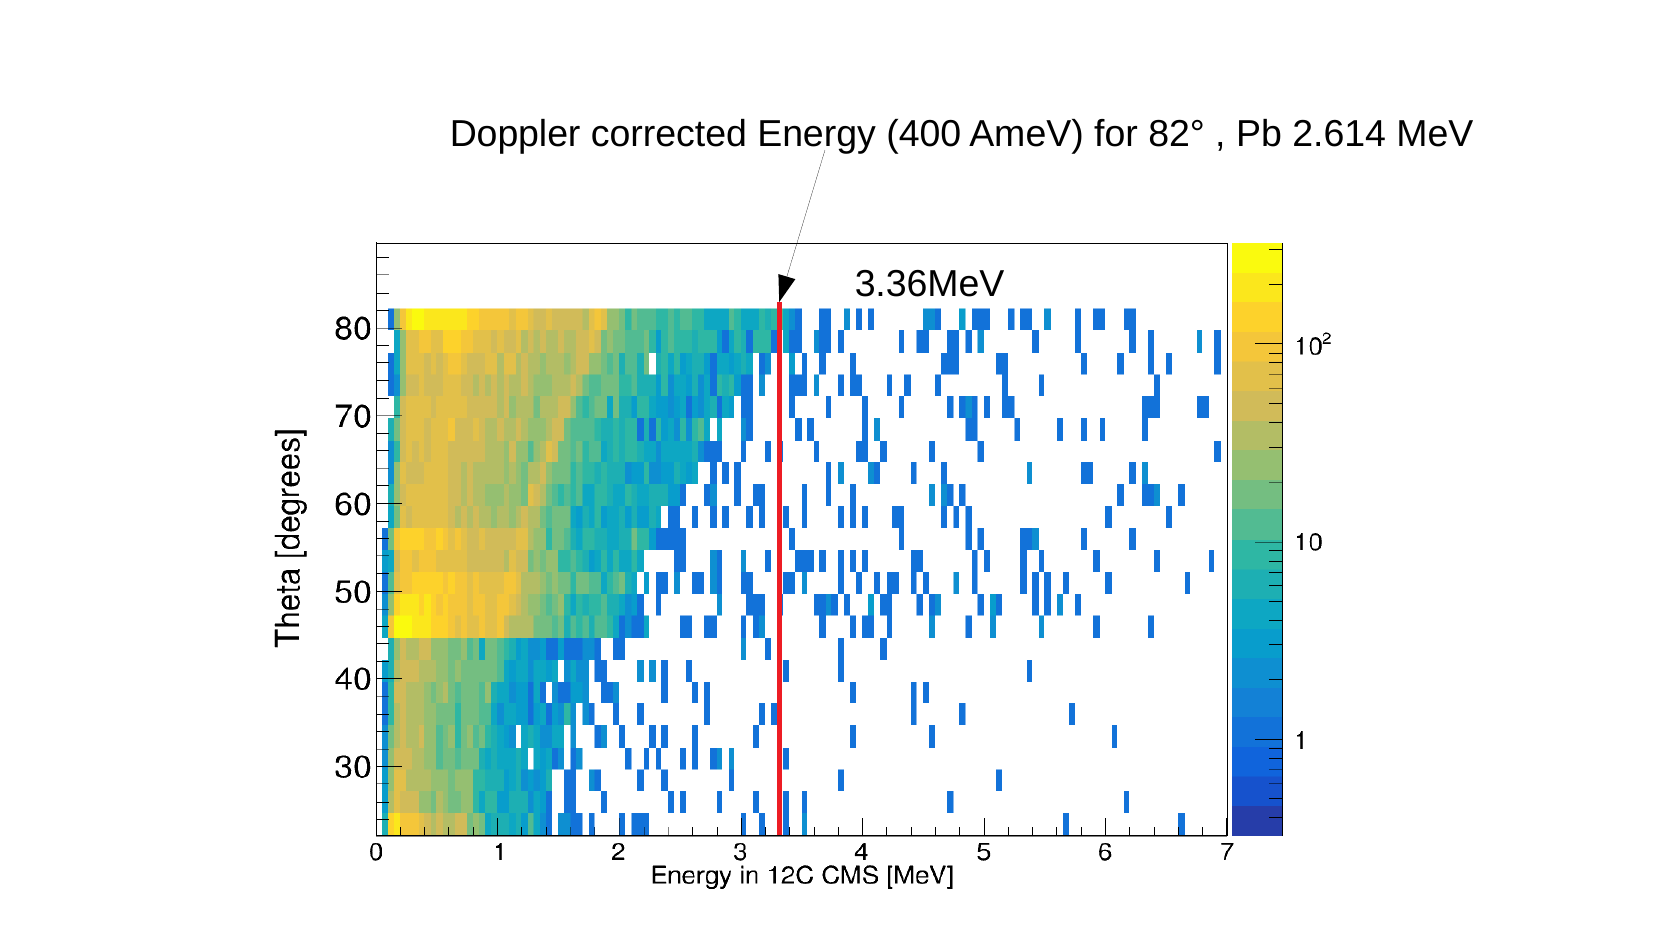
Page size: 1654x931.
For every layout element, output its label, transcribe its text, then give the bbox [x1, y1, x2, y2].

picture [249, 221, 1336, 897]
text_box 3.36MeV [840, 255, 1126, 312]
text_box Doppler corrected Energy (400 AmeV) for 82° , Pb 2.614 MeV [435, 105, 1516, 162]
